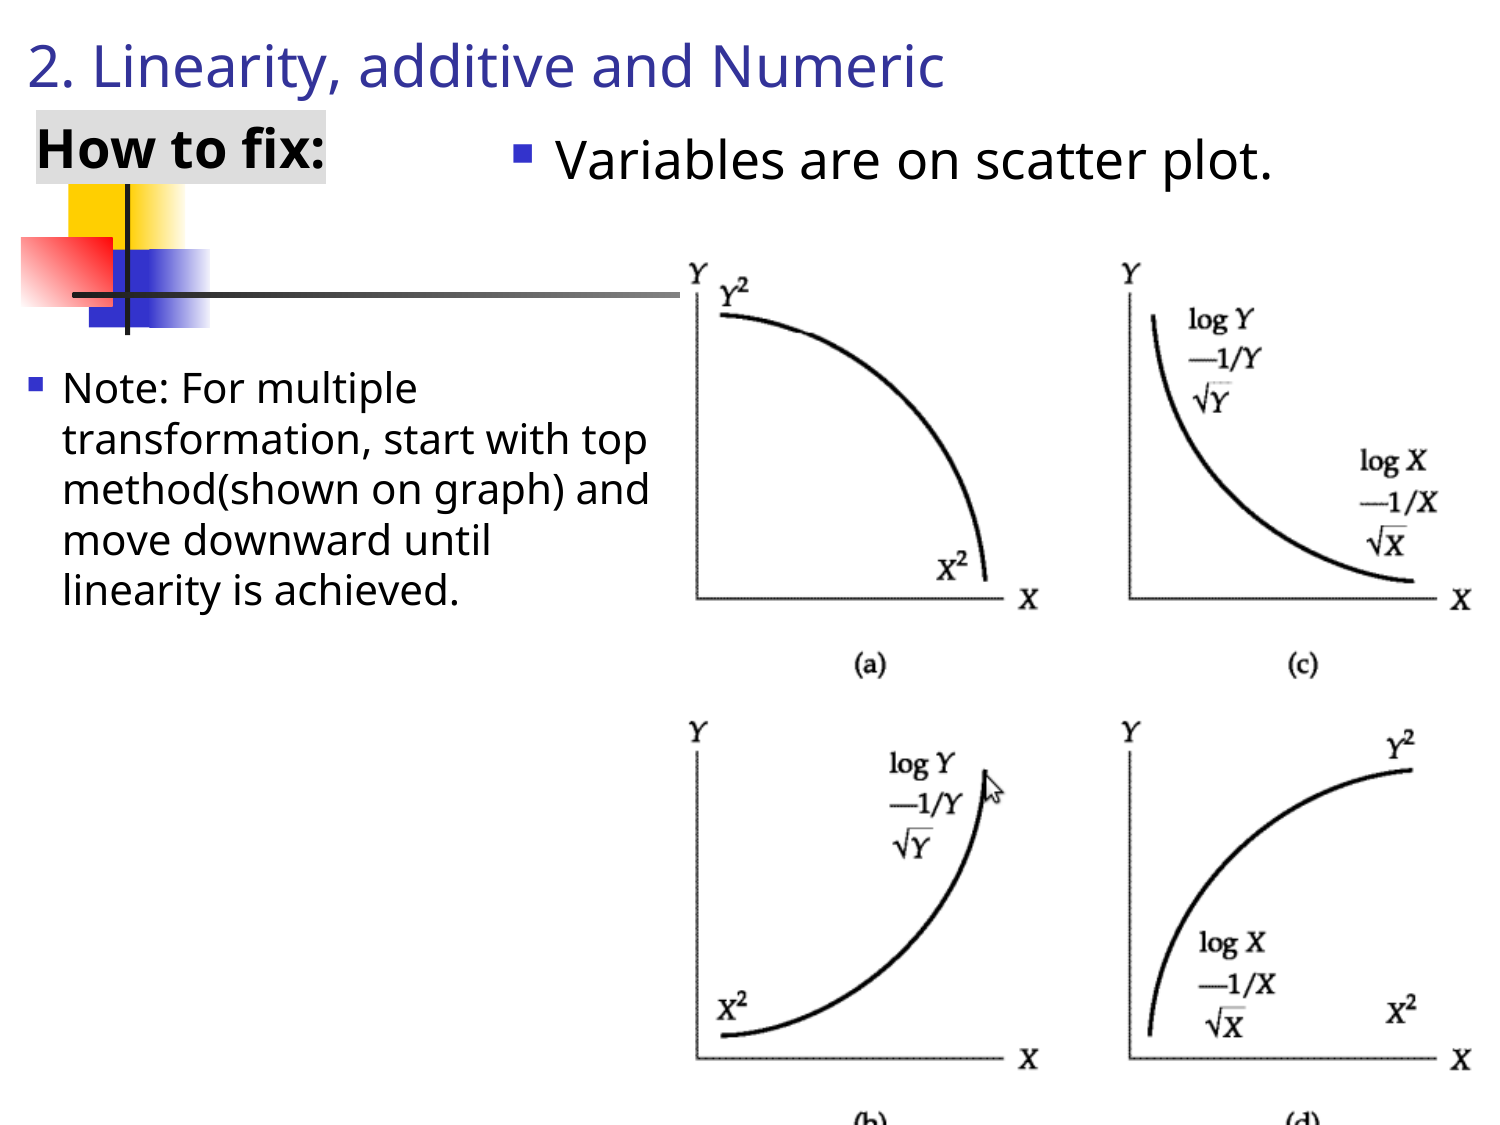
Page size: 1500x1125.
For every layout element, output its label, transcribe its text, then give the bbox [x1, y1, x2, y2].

picture [680, 247, 1489, 1125]
list Note: For multiple transformation, start with top method(shown on graph) and move downward until linearity is achieved. [11, 354, 674, 626]
list Variables are on scatter plot. [496, 118, 1430, 237]
title 2. Linearity, additive and Numeric [12, 20, 1288, 107]
list How to fix: [0, 106, 1441, 1004]
